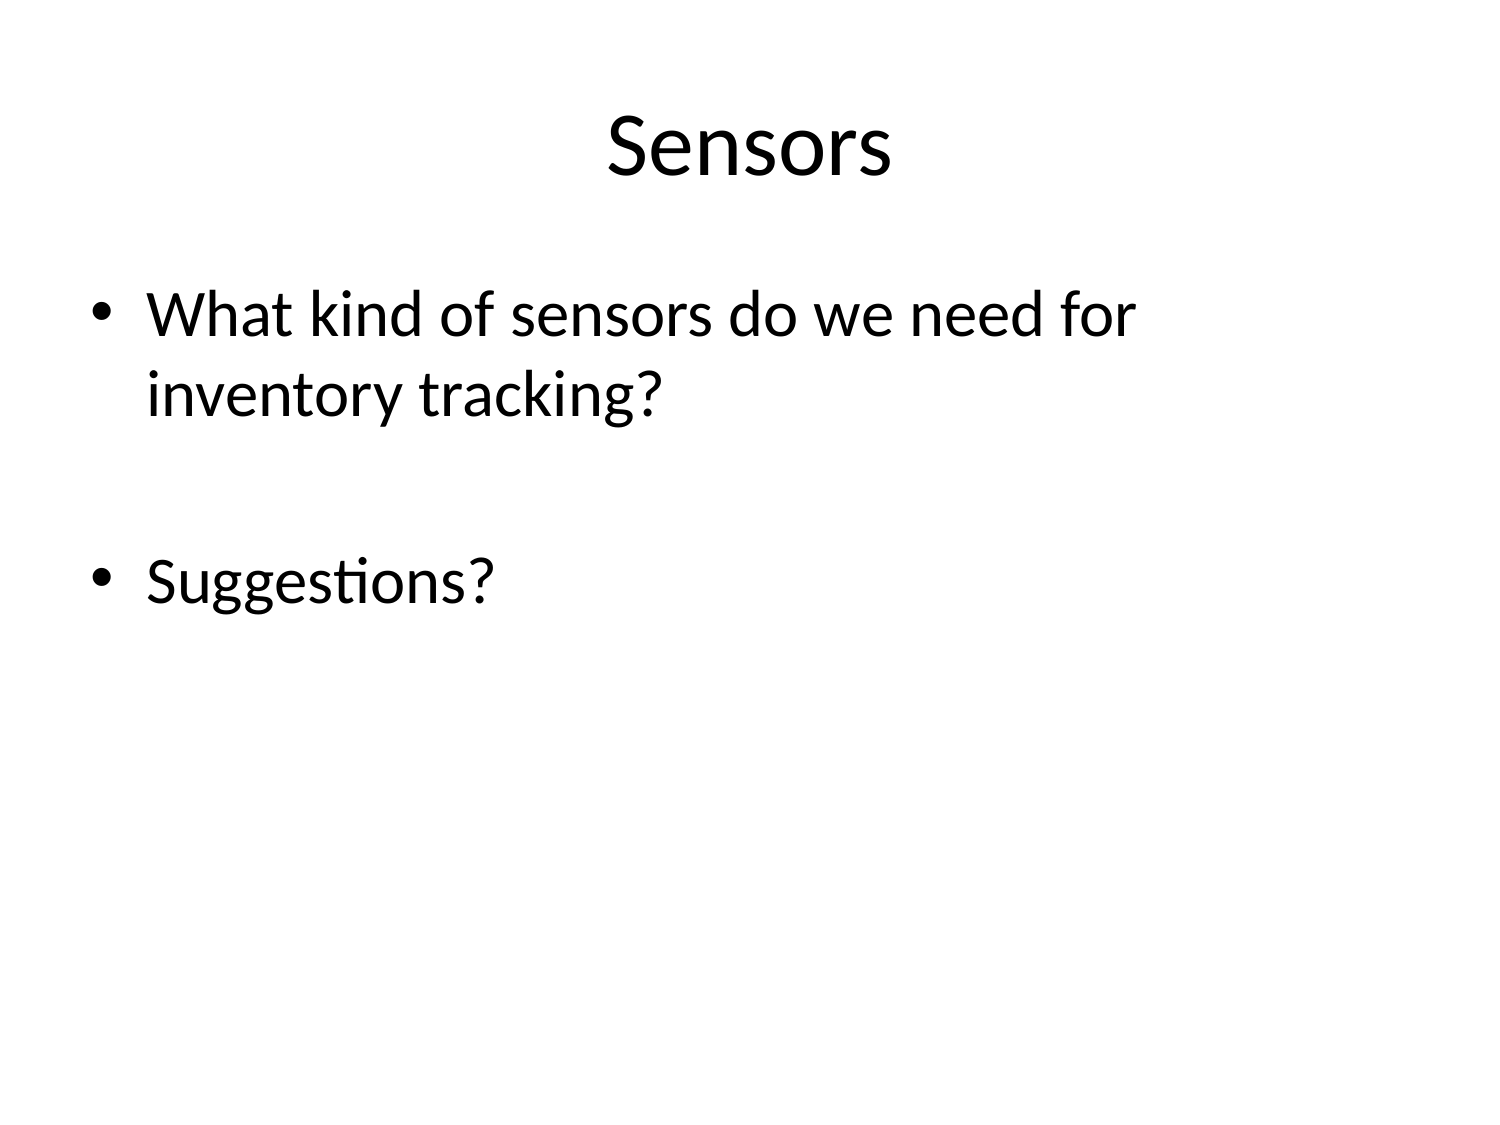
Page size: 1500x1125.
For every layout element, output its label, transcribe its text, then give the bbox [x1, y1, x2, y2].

title Sensors [75, 45, 1425, 233]
list What kind of sensors do we need for inventory tracking? Suggestions? [75, 262, 1425, 1005]
